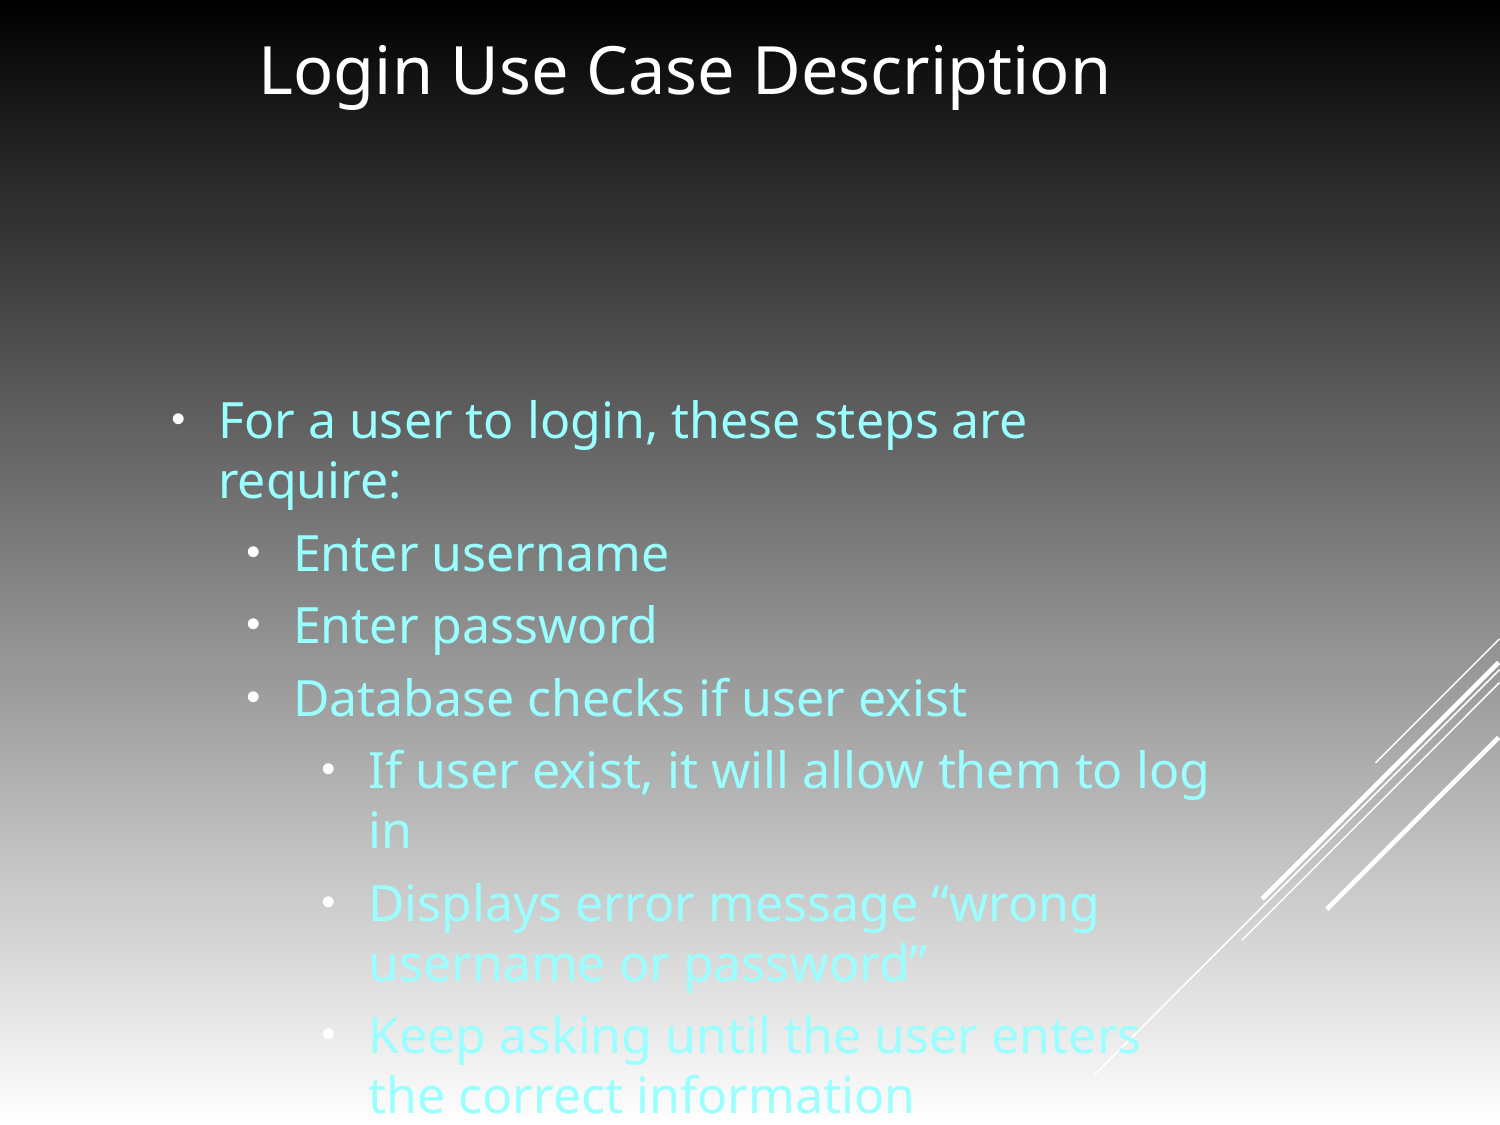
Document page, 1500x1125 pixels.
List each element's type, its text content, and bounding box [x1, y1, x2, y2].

list For a user to login, these steps are require: Enter username Enter password Database checks if user exist If user exist, it will allow them to log in Displays error message “wrong username or password” Keep asking until the user enters the correct information [156, 381, 1232, 1000]
title Login Use Case Description [156, 20, 1232, 271]
